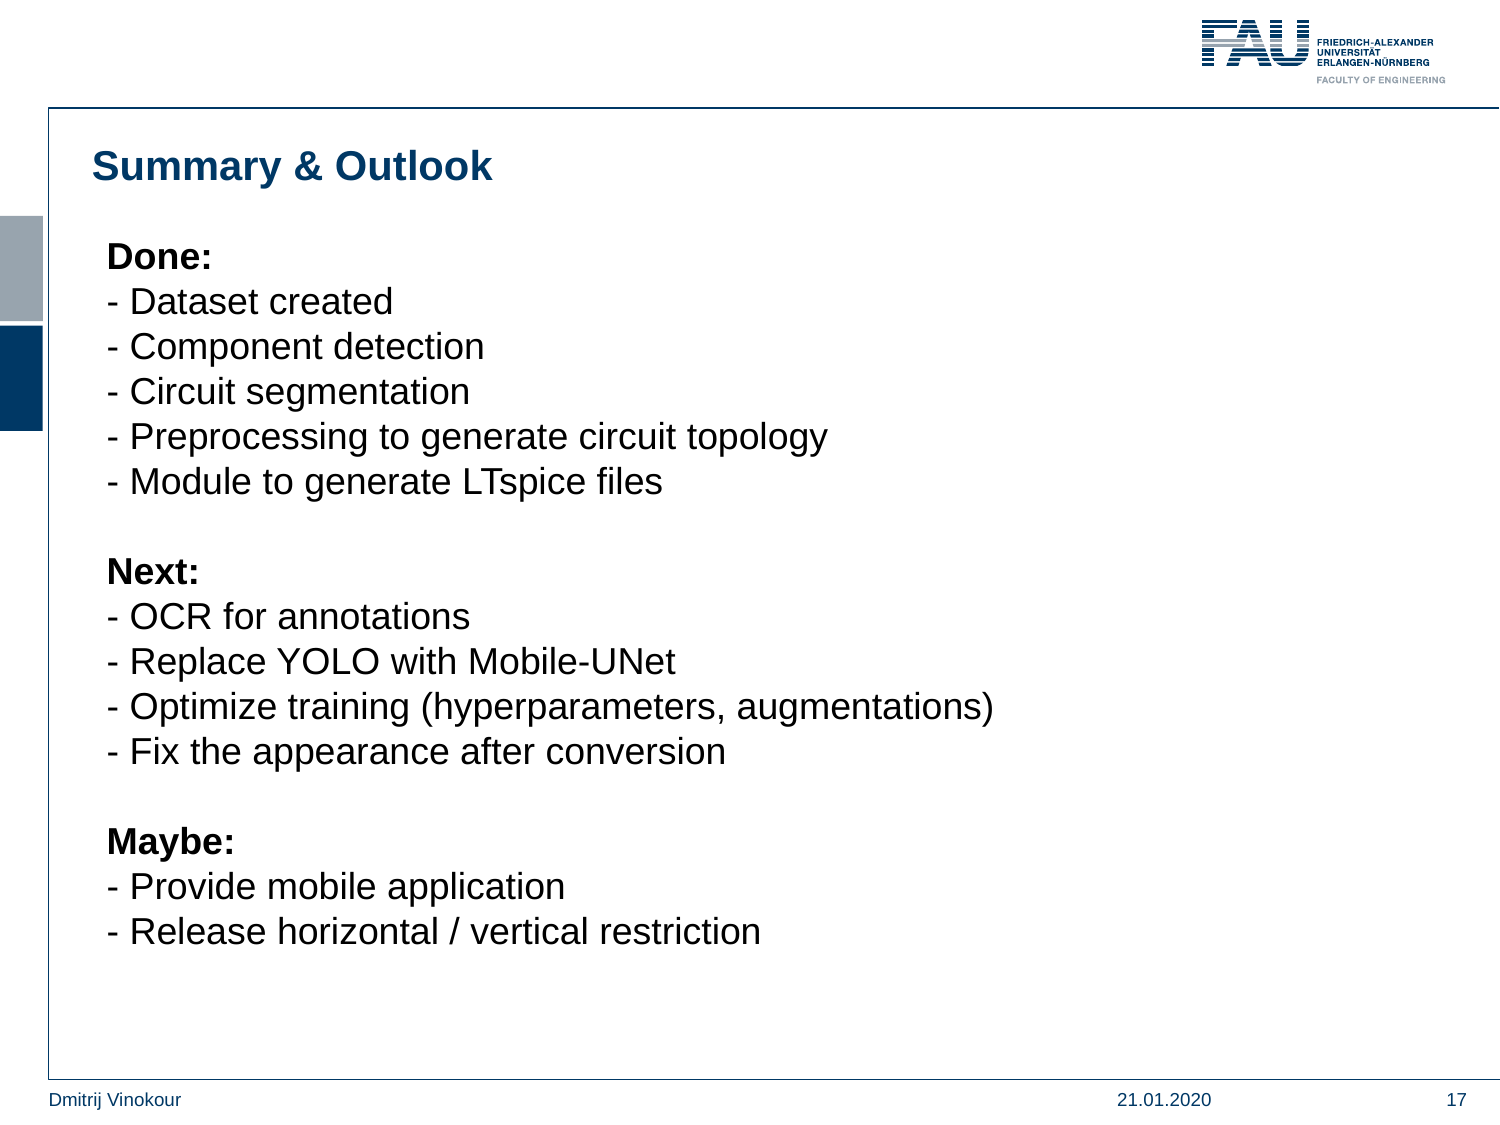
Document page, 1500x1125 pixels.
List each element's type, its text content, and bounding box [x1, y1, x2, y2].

text_box Done: - Dataset created - Component detection - Circuit segmentation - Preprocessing to generate circuit topology - Module to generate LTspice files Next: - OCR for annotations - Replace YOLO with Mobile-UNet - Optimize training (hyperparameters, augmentations) - Fix the appearance after conversion Maybe: - Provide mobile application - Release horizontal / vertical restriction [91, 224, 1425, 1050]
text_box Summary & Outlook [91, 139, 1460, 365]
text_box <number> [1349, 1087, 1468, 1119]
text_box 21.01.2020 [1117, 1087, 1294, 1119]
text_box Dmitrij Vinokour [48, 1087, 1053, 1119]
